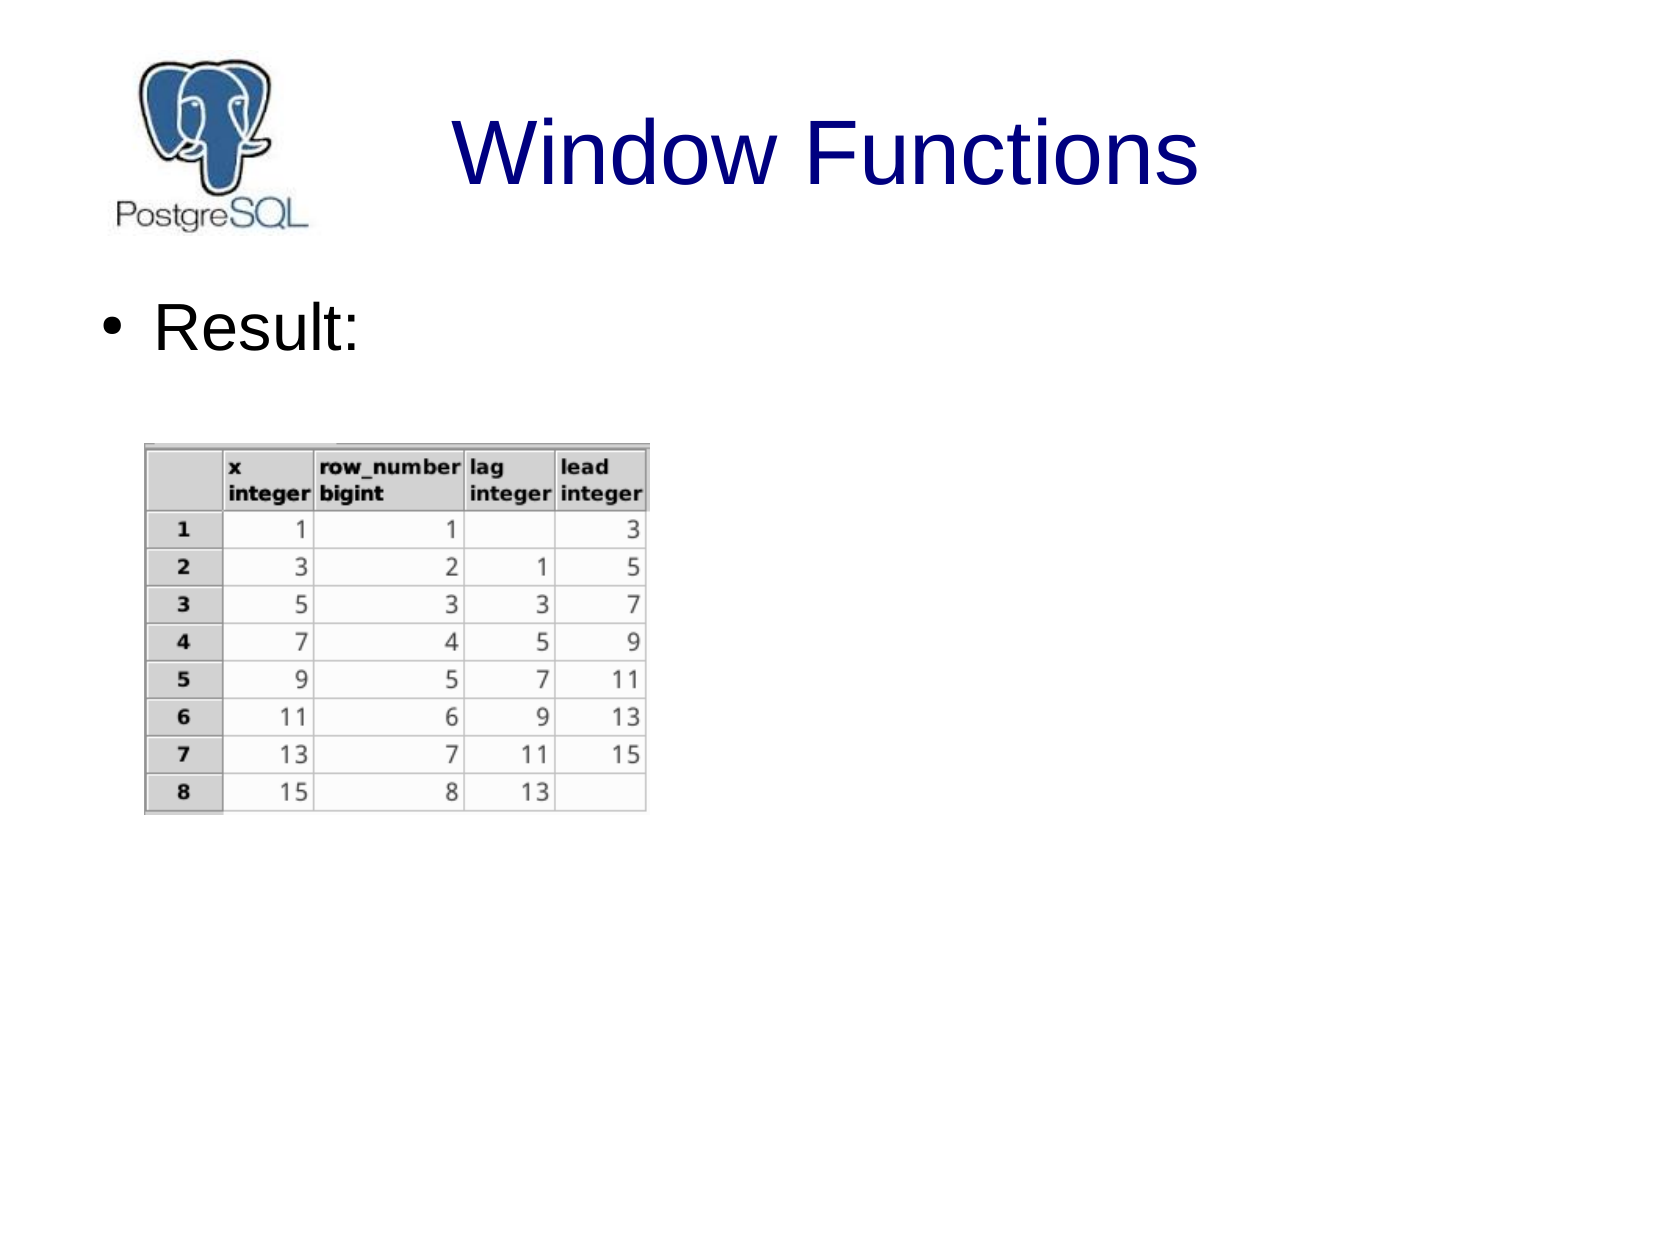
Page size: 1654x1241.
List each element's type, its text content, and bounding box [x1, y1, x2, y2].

picture [58, 50, 356, 236]
list Result: [82, 290, 1538, 1010]
title Window Functions [82, 49, 1571, 257]
picture [144, 443, 650, 815]
